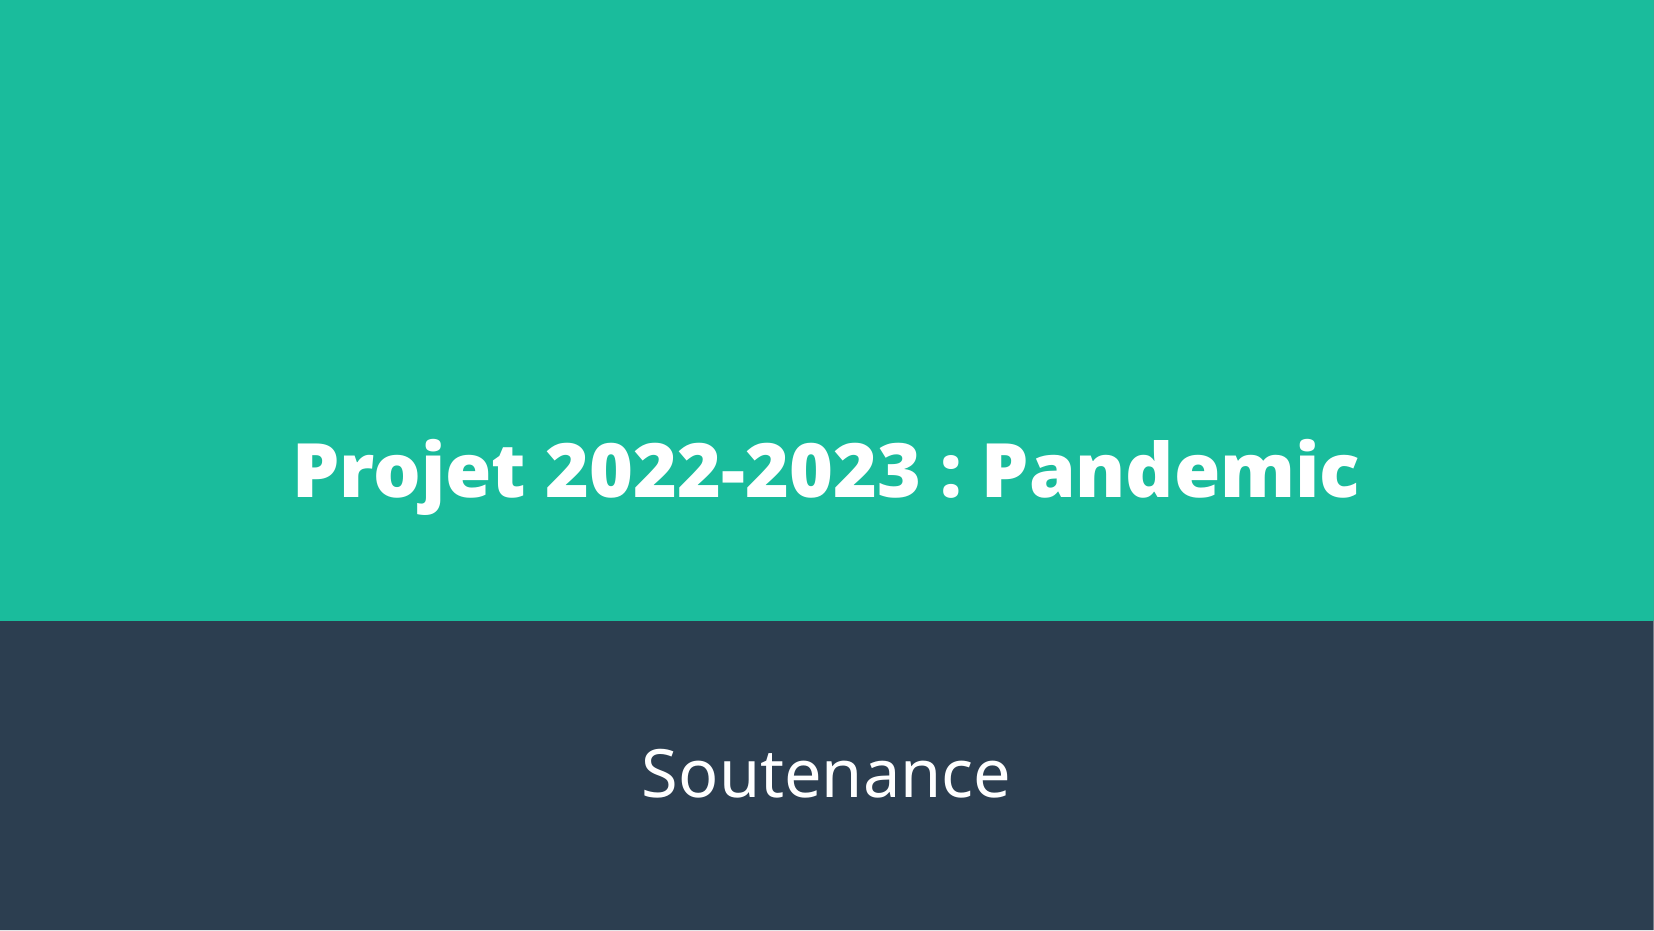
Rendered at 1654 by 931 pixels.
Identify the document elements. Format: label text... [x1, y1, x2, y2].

title Projet 2022-2023 : Pandemic [59, 366, 1595, 520]
subtitle Soutenance [59, 649, 1595, 894]
